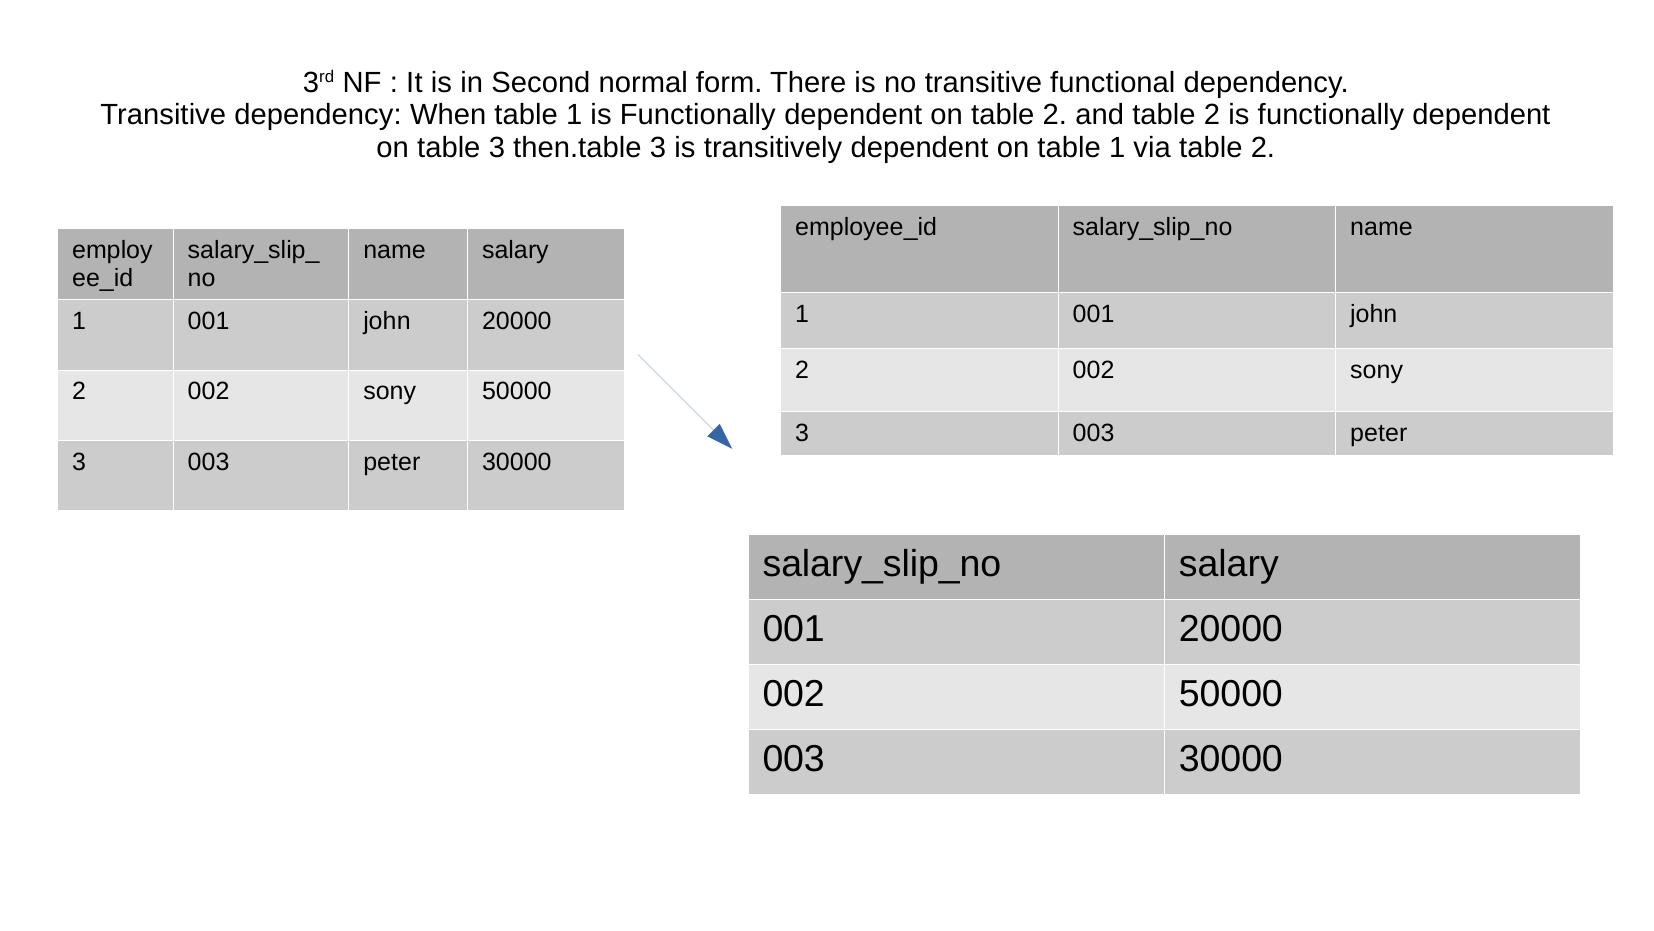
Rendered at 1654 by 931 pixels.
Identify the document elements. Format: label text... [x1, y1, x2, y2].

table_cell 2 [58, 371, 173, 440]
table_cell 3 [58, 441, 173, 510]
table_header salary [1165, 535, 1580, 599]
table_cell 002 [1059, 349, 1335, 411]
table_cell 1 [781, 293, 1058, 348]
table_cell sony [349, 371, 467, 440]
table_cell 50000 [468, 371, 624, 440]
table_cell john [1336, 293, 1613, 348]
table_cell 003 [1059, 412, 1335, 455]
table_cell 20000 [468, 300, 624, 370]
table_header employee_id [58, 229, 173, 299]
table_cell 002 [749, 665, 1164, 729]
title 3rd NF : It is in Second normal form. There is no transitive functional dependency. Transitive dependency: When table 1 is Functionally dependent on table 2. and table 2 is functionally dependent on table 3 then.table 3 is transitively dependent on table 1 via table 2. [82, 37, 1571, 193]
table_cell 3 [781, 412, 1058, 455]
table_cell 003 [749, 730, 1164, 794]
table_header employee_id [781, 206, 1058, 292]
table_cell 003 [174, 441, 348, 510]
table_cell john [349, 300, 467, 370]
table_cell 001 [749, 600, 1164, 664]
table_cell 1 [58, 300, 173, 370]
table_cell peter [1336, 412, 1613, 455]
table_header salary_slip_no [174, 229, 348, 299]
table_cell 001 [1059, 293, 1335, 348]
table_cell 002 [174, 371, 348, 440]
table_cell 50000 [1165, 665, 1580, 729]
table_cell sony [1336, 349, 1613, 411]
table_cell peter [349, 441, 467, 510]
table_header name [1336, 206, 1613, 292]
table_header salary_slip_no [749, 535, 1164, 599]
table_header salary_slip_no [1059, 206, 1335, 292]
table_header salary [468, 229, 624, 299]
table_cell 2 [781, 349, 1058, 411]
table_cell 001 [174, 300, 348, 370]
table_cell 30000 [1165, 730, 1580, 794]
table_header name [349, 229, 467, 299]
table_cell 30000 [468, 441, 624, 510]
table_cell 20000 [1165, 600, 1580, 664]
